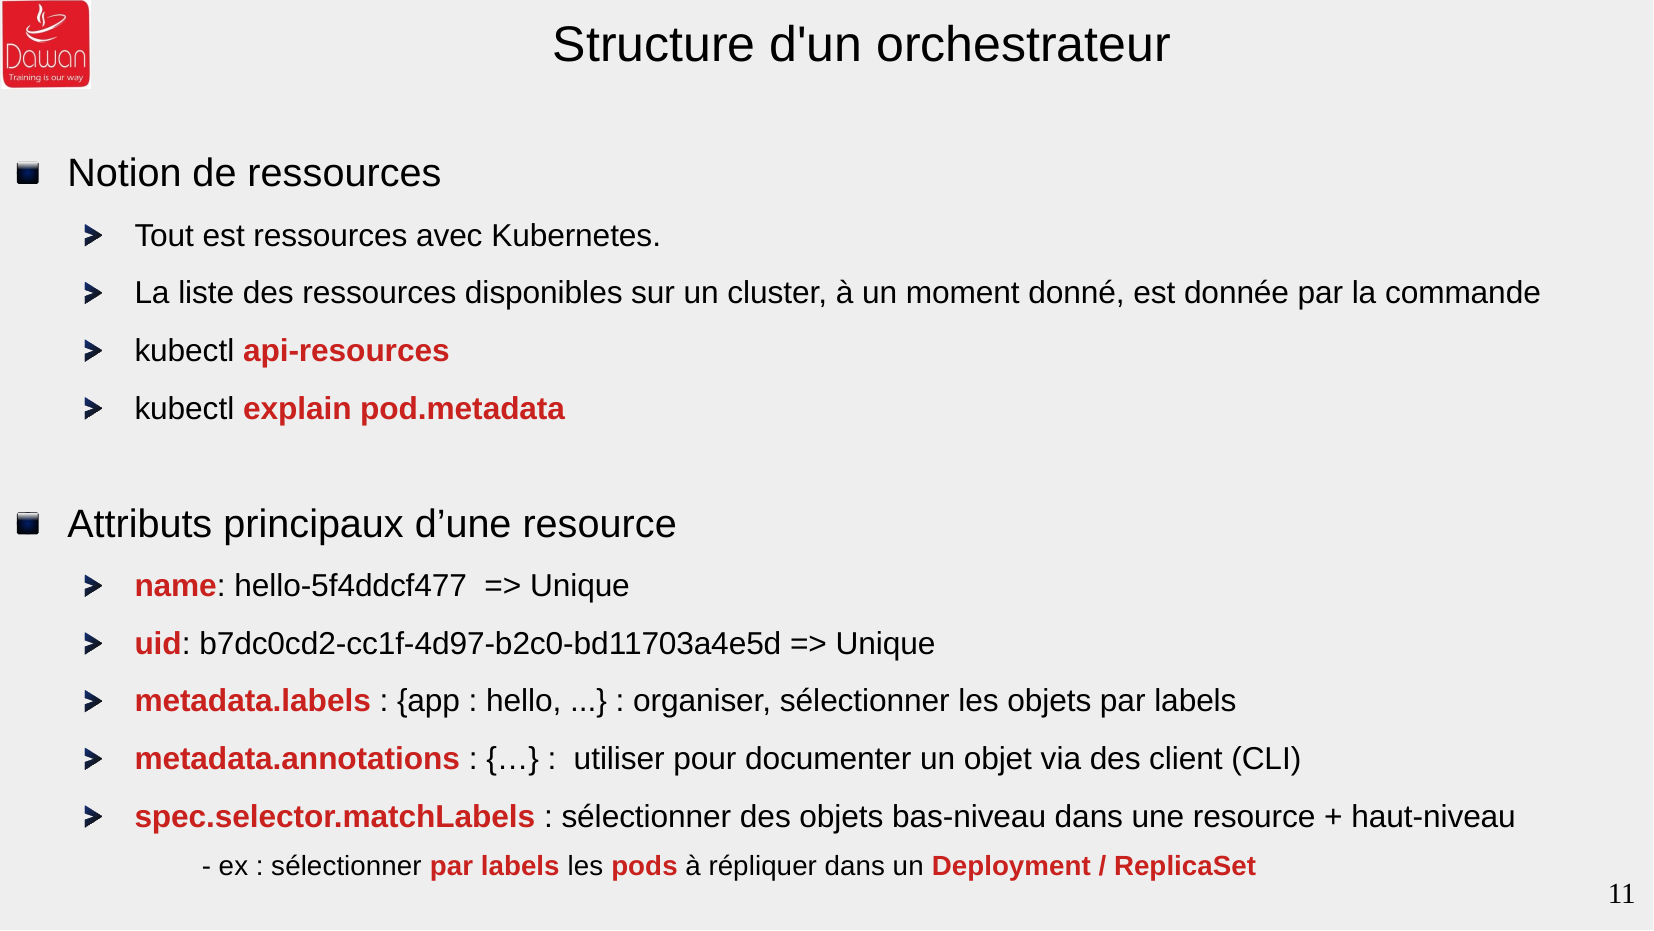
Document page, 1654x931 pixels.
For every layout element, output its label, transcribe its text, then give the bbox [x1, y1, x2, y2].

picture [1, 0, 91, 88]
title Structure d'un orchestrateur [366, 0, 1287, 88]
list Notion de ressources Tout est ressources avec Kubernetes. La liste des ressources disponibles sur un cluster, à un moment donné, est donnée par la commande kubectl api-resources kubectl explain pod.metadata Attributs principaux d’une resource name: hello-5f4ddcf477 => Unique uid: b7dc0cd2-cc1f-4d97-b2c0-bd11703a4e5d => Unique metadata.labels : {app : hello, ...} : organiser, sélectionner les objets par labels metadata.annotations : {…} : utiliser pour documenter un objet via des client (CLI) spec.selector.matchLabels : sélectionner des objets bas-niveau dans une resource + haut-niveau - ex : sélectionner par labels les pods à répliquer dans un Deployment / ReplicaSet [0, 88, 1654, 886]
